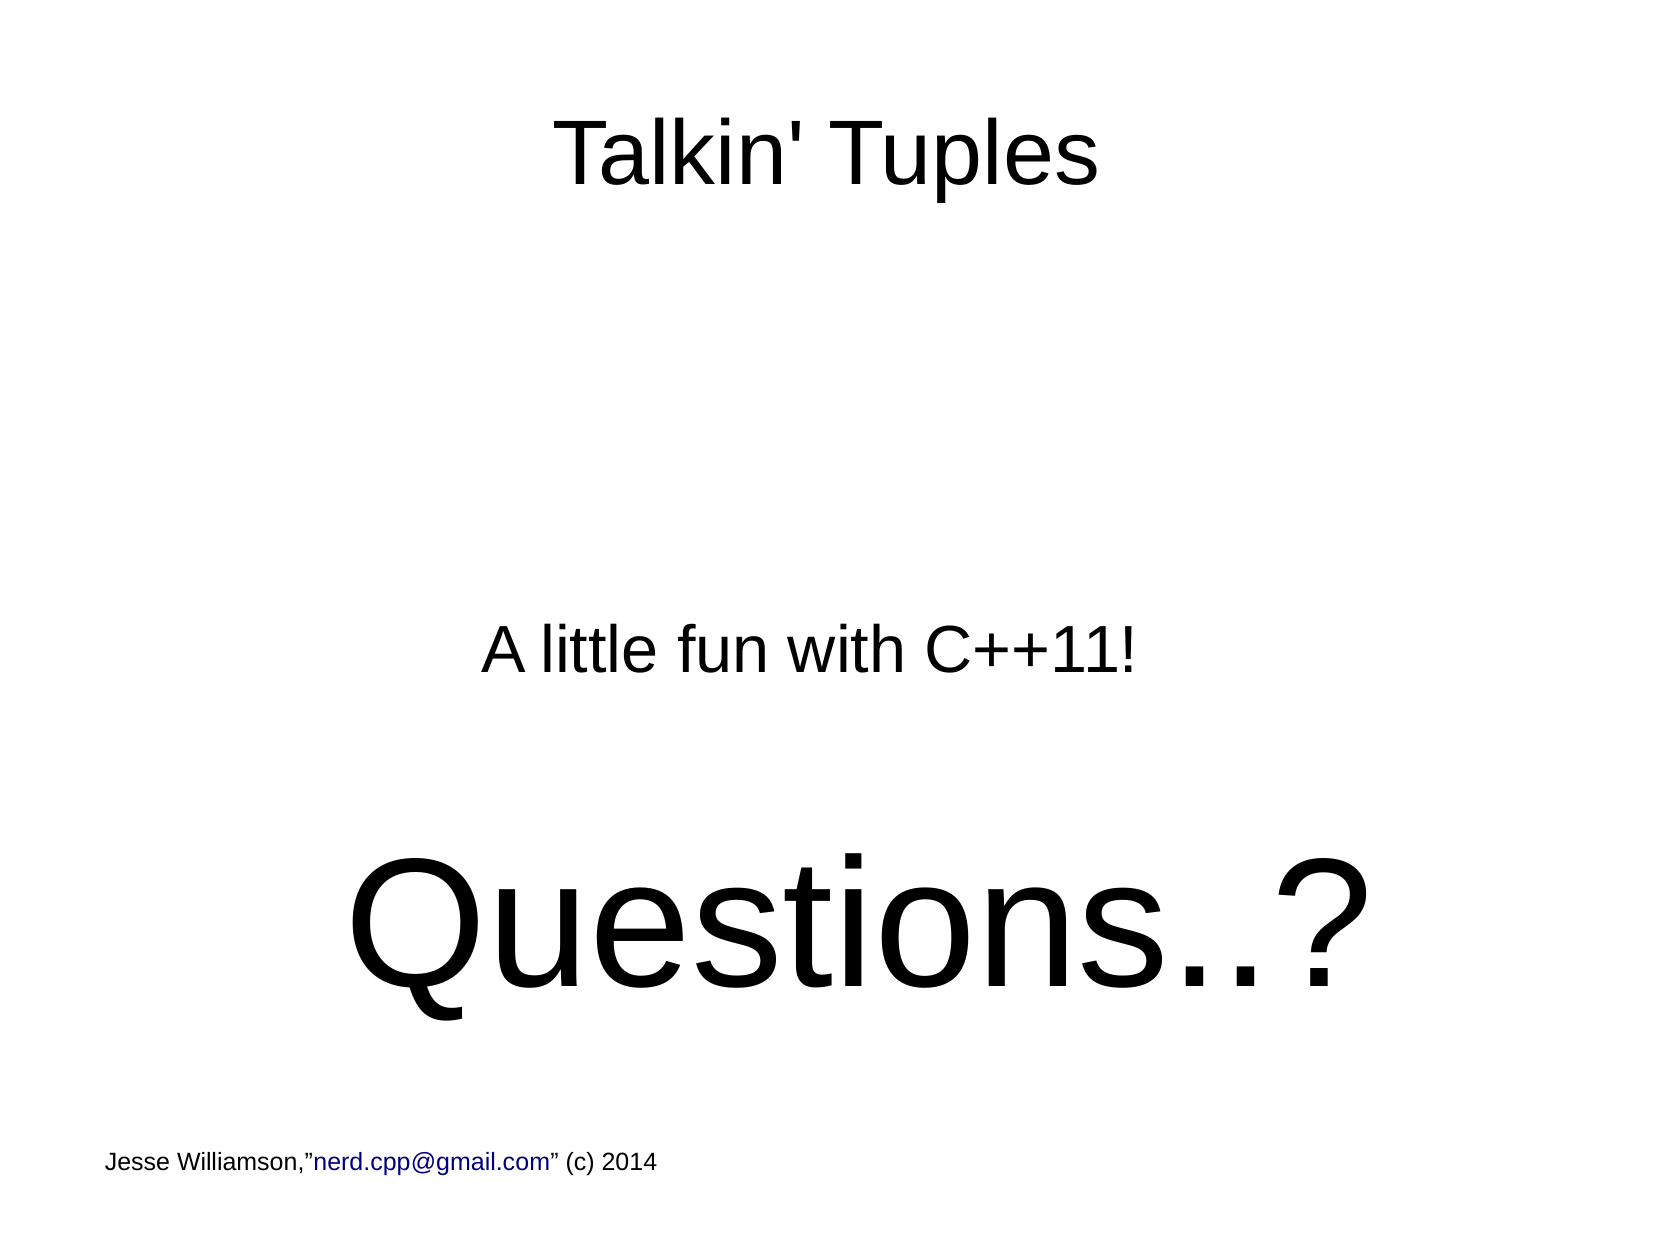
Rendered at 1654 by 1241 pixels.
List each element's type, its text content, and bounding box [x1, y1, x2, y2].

title Talkin' Tuples [82, 49, 1571, 257]
subtitle A little fun with C++11! [82, 290, 1538, 1010]
text_box Jesse Williamson,”nerd.cpp@gmail.com” (c) 2014 [90, 1140, 673, 1183]
text_box Questions..? [330, 813, 1396, 1216]
